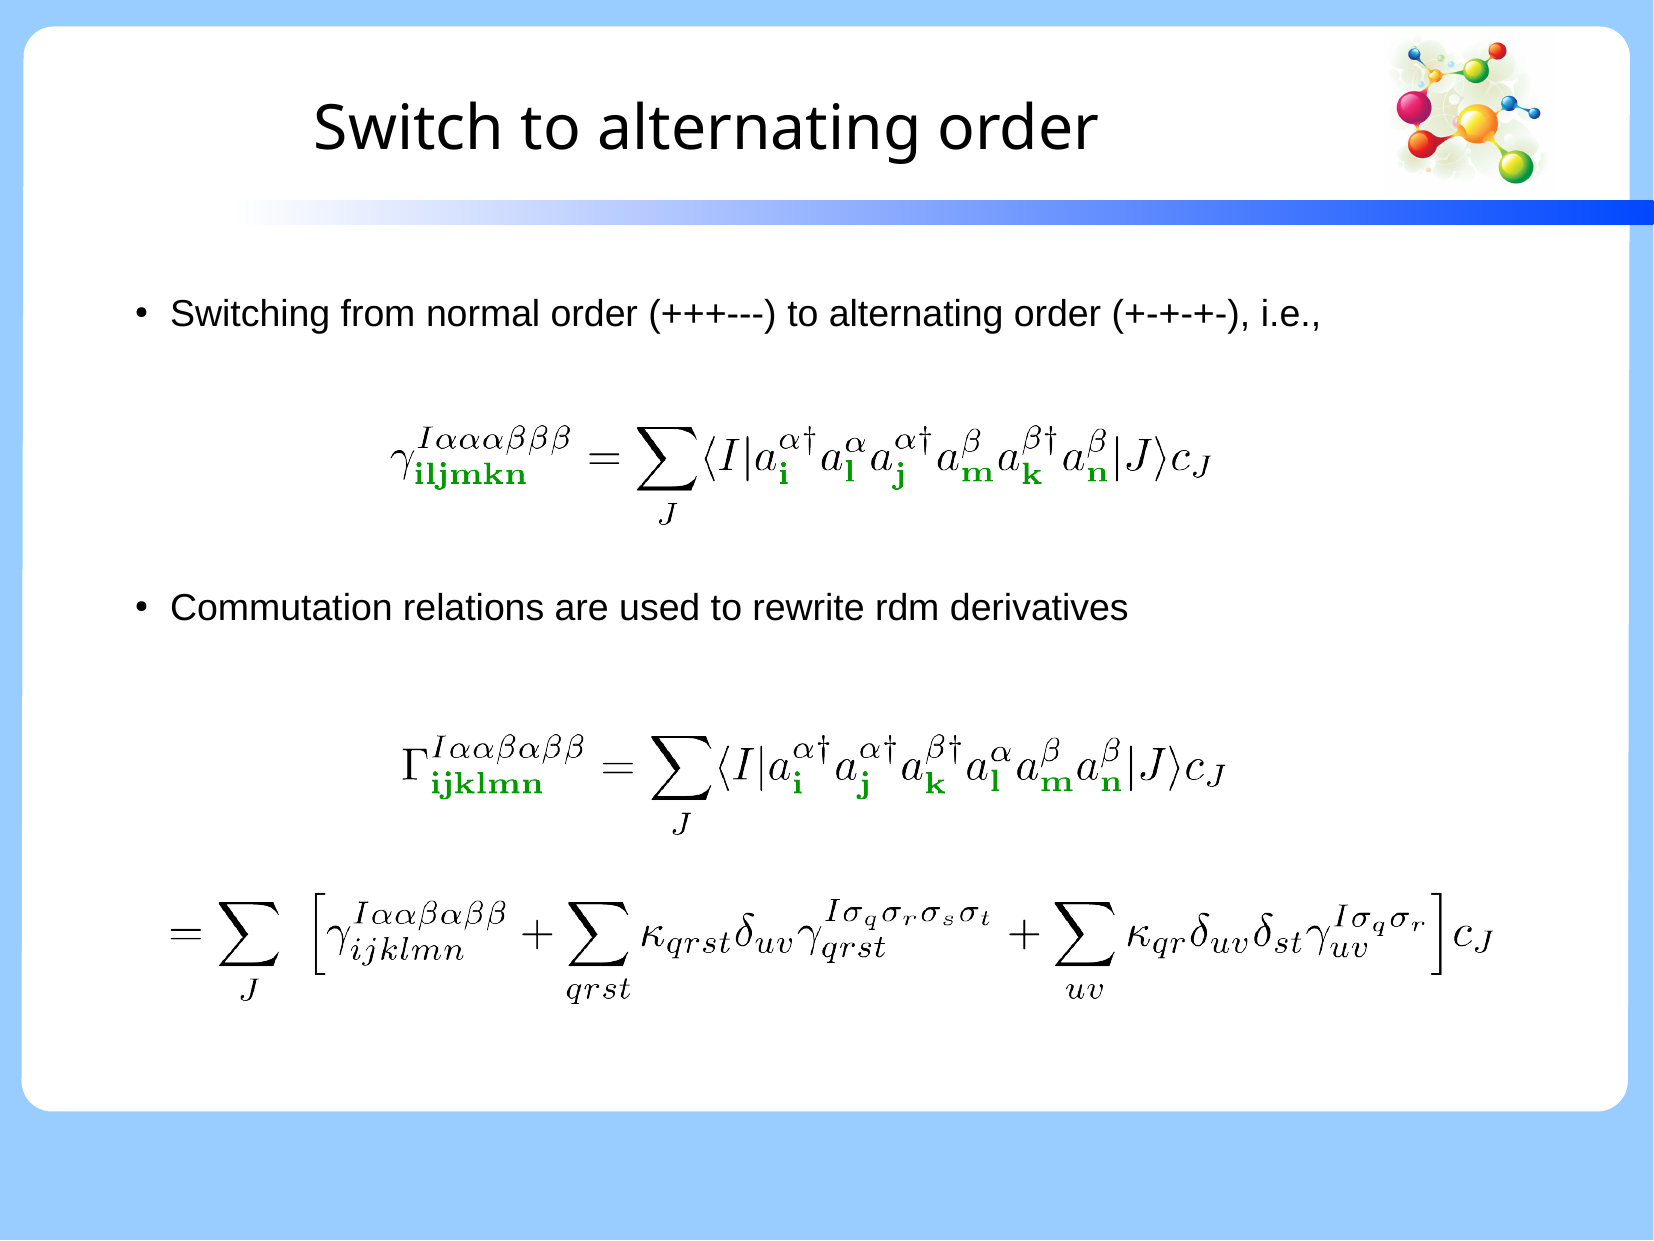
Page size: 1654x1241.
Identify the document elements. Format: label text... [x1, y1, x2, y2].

text_box Switching from normal order (+++---) to alternating order (+-+-+-), i.e., Commutation relations are used to rewrite rdm derivatives [120, 285, 1571, 1241]
title Switch to alternating order [82, 49, 1332, 201]
picture [402, 734, 1226, 835]
picture [170, 892, 1494, 1004]
picture [1382, 29, 1556, 195]
table_cell [873, 201, 877, 224]
picture [390, 425, 1212, 526]
table_cell [956, 201, 961, 224]
